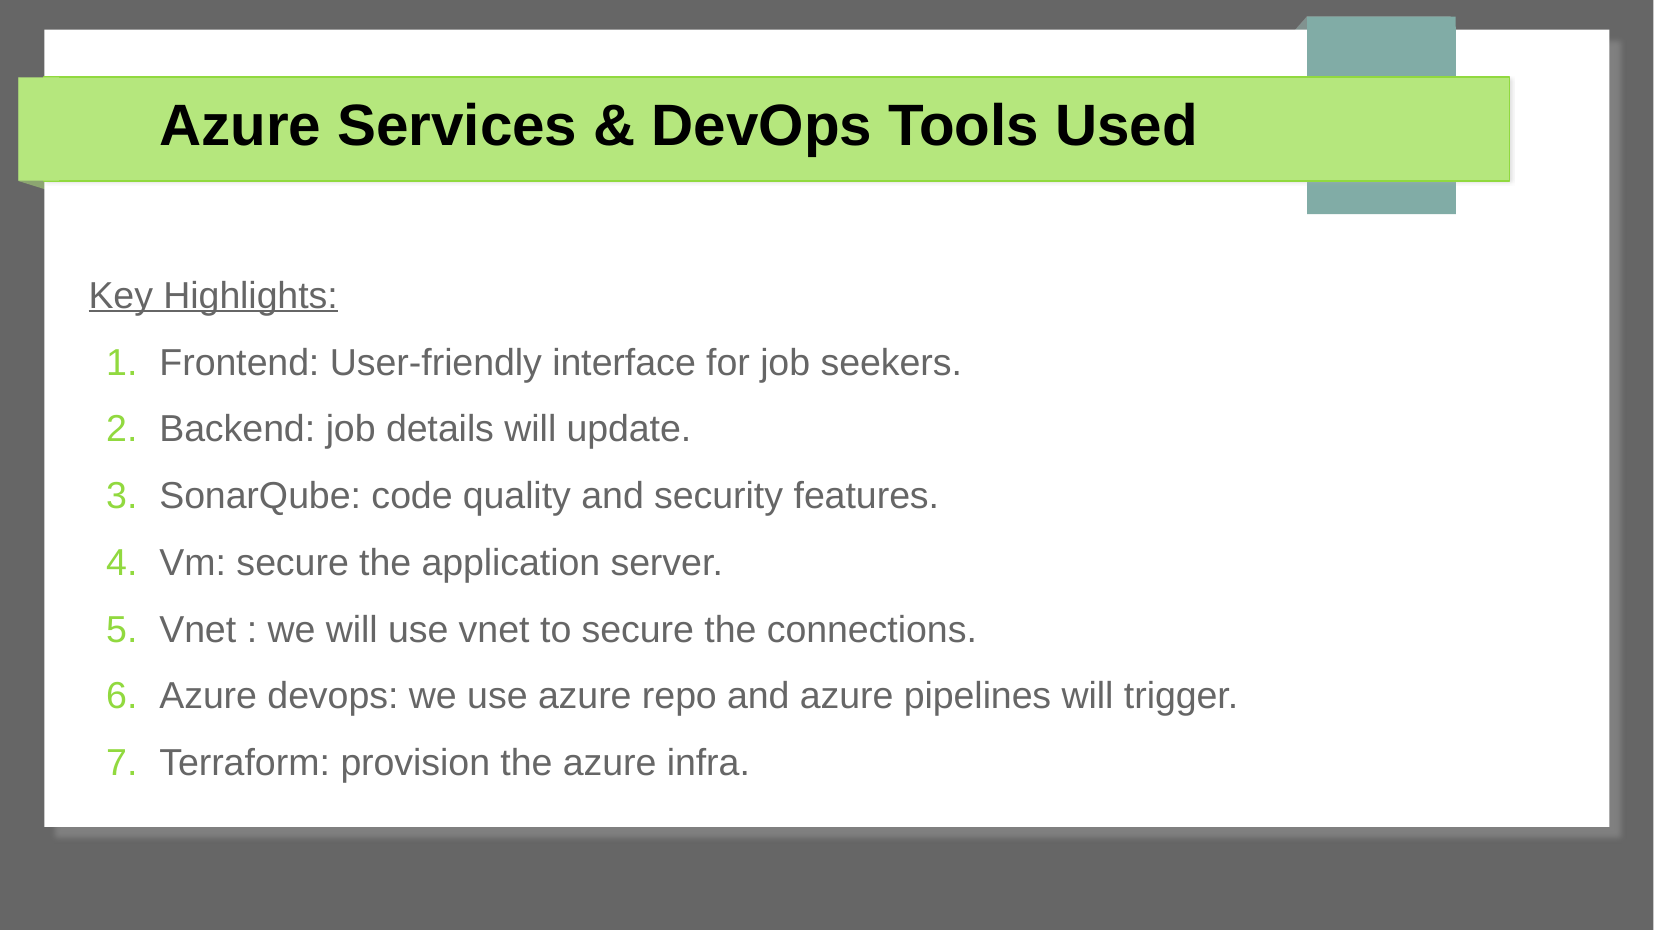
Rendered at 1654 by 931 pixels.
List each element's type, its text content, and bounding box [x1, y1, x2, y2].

title Azure Services & DevOps Tools Used [88, 73, 1506, 178]
list Key Highlights: Frontend: User-friendly interface for job seekers. Backend: job details will update. SonarQube: code quality and security features. Vm: secure the application server. Vnet : we will use vnet to secure the connections. Azure devops: we use azure repo and azure pipelines will trigger. Terraform: provision the azure infra. [88, 221, 1565, 813]
